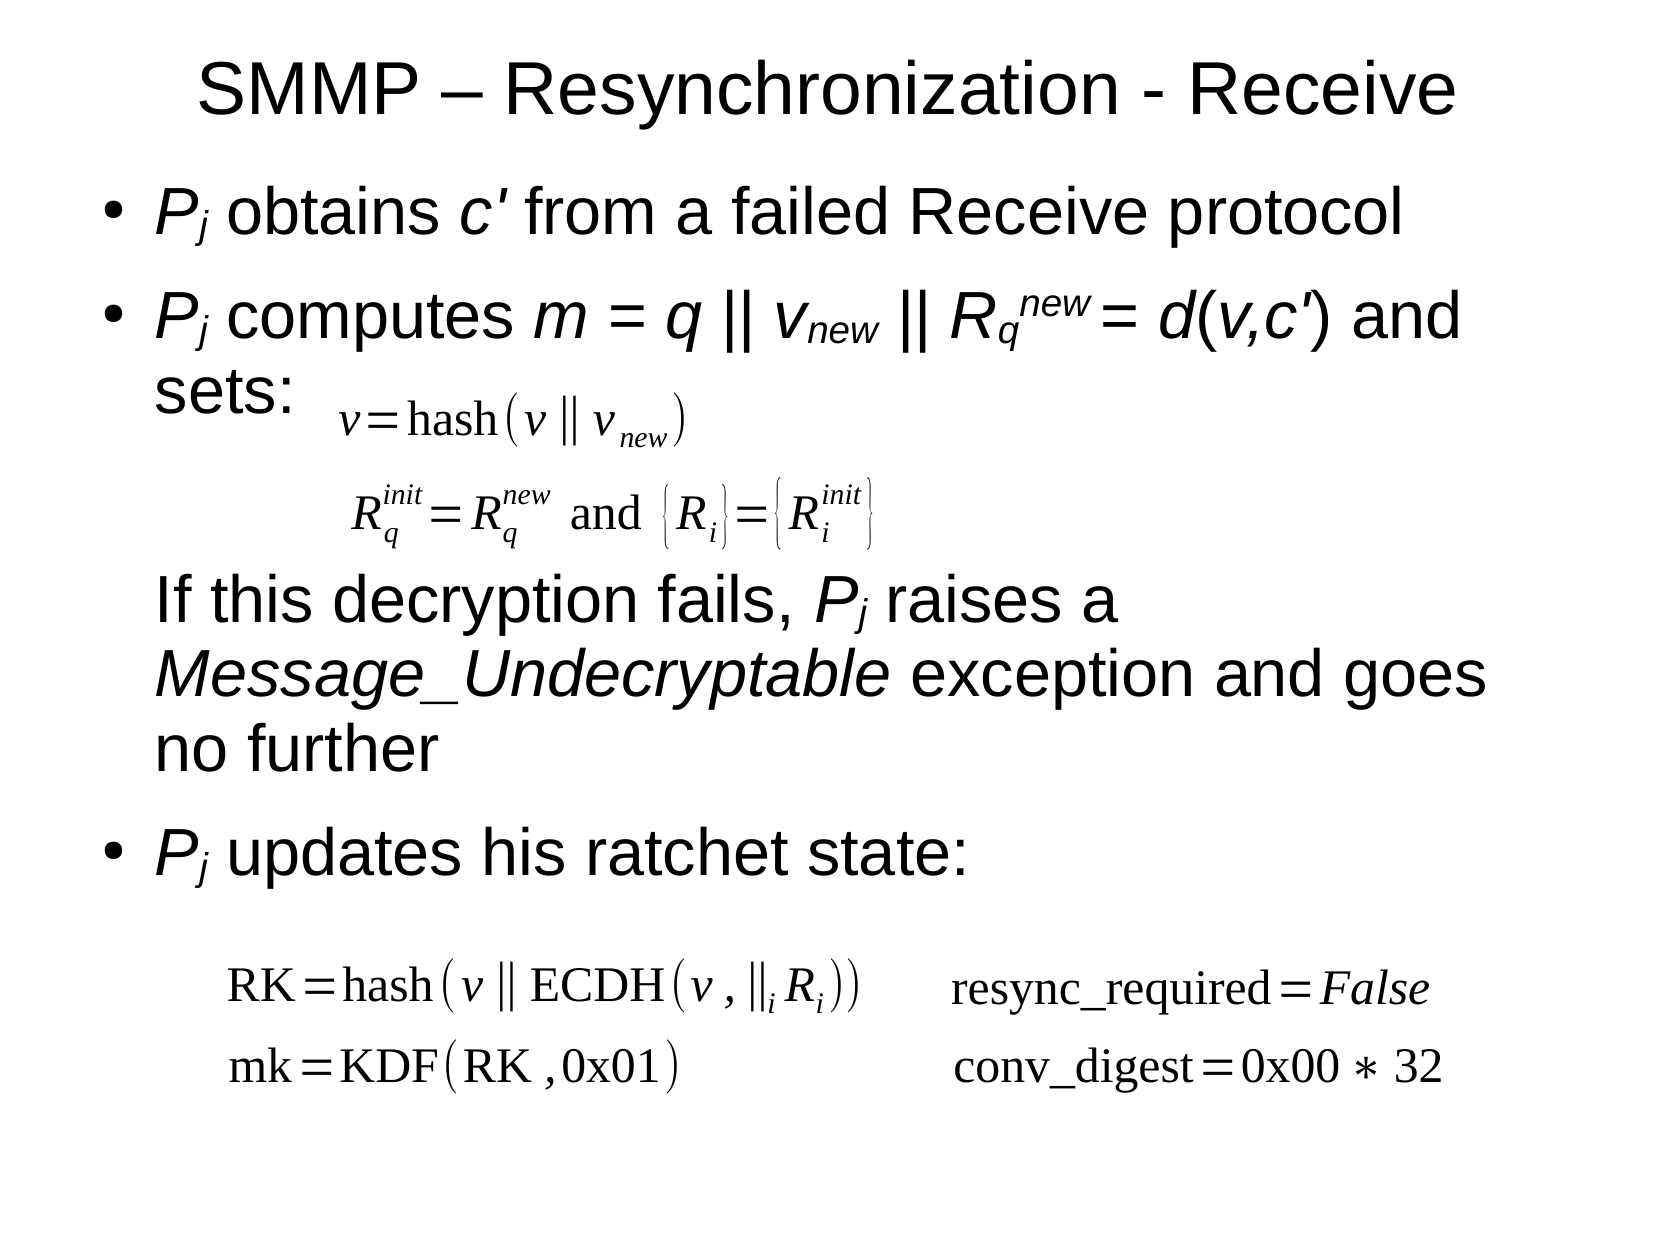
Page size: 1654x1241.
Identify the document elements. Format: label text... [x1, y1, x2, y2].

chart [218, 955, 869, 1020]
chart [330, 390, 695, 454]
chart [220, 1037, 688, 1097]
title SMMP – Resynchronization - Receive [83, 0, 1573, 173]
chart [943, 959, 1439, 1015]
chart [341, 474, 883, 553]
chart [947, 1037, 1451, 1093]
list Pj obtains c' from a failed Receive protocol Pj computes m = q || vnew || Rqnew = d(v,c') and sets: If this decryption fails, Pj raises a Message_Undecryptable exception and goes no further Pj updates his ratchet state: [83, 173, 1573, 1070]
